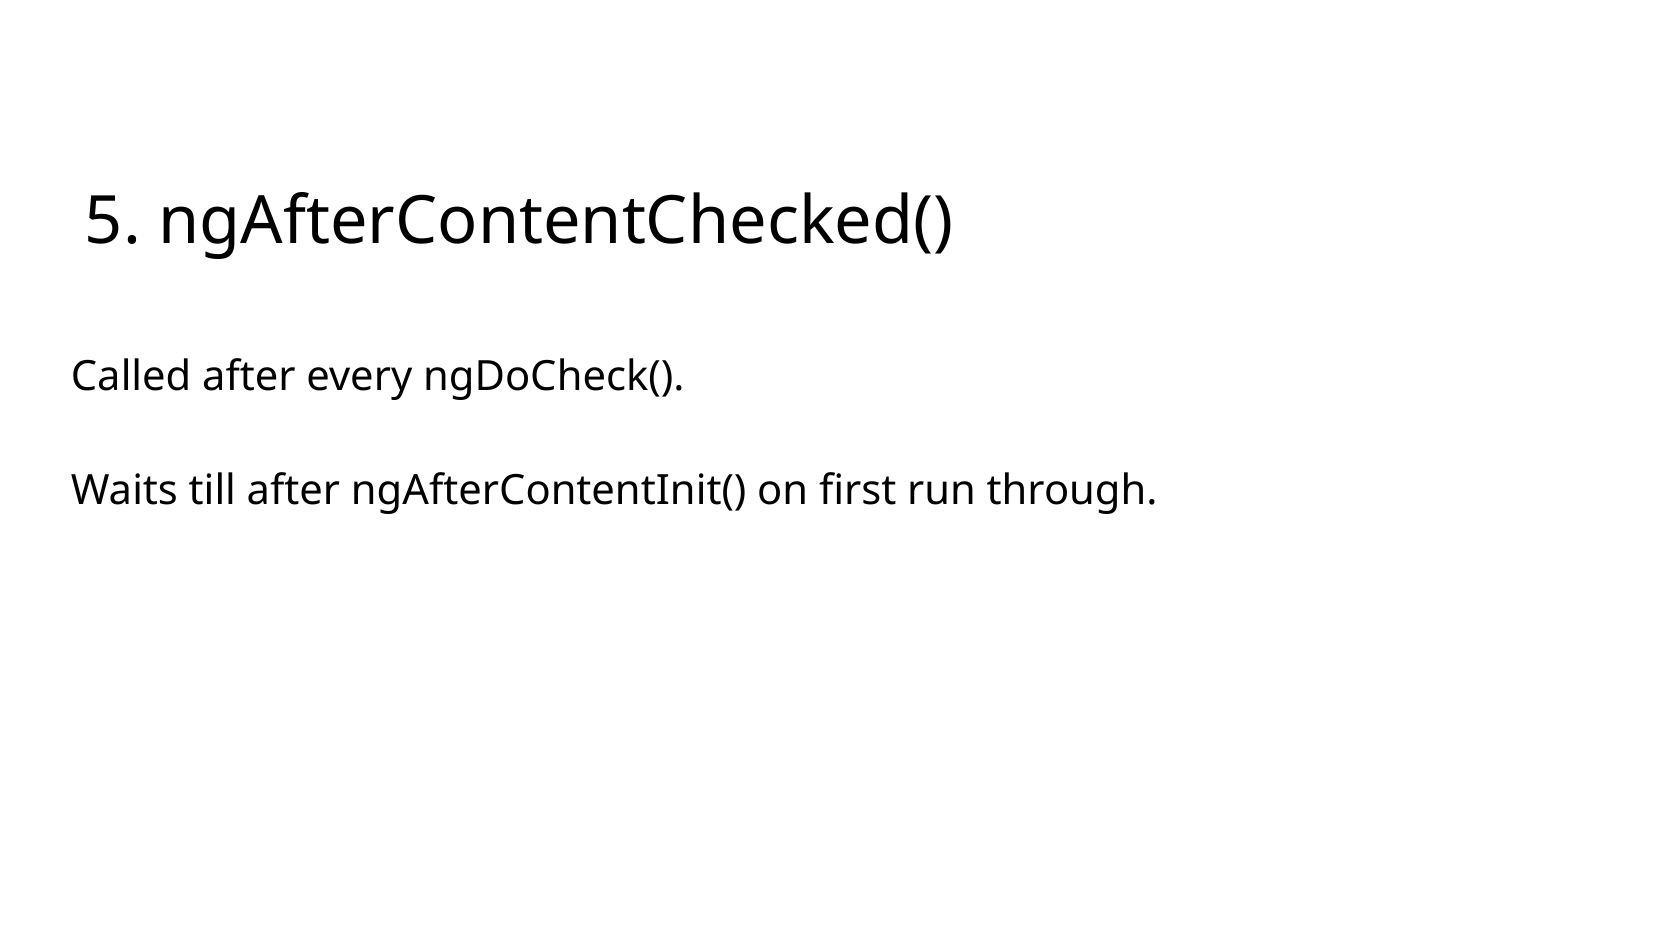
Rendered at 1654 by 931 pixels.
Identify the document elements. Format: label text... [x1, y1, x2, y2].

subtitle Called after every ngDoCheck(). Waits till after ngAfterContentInit() on first run through. [70, 318, 1560, 544]
title 5. ngAfterContentChecked() [82, 140, 957, 296]
